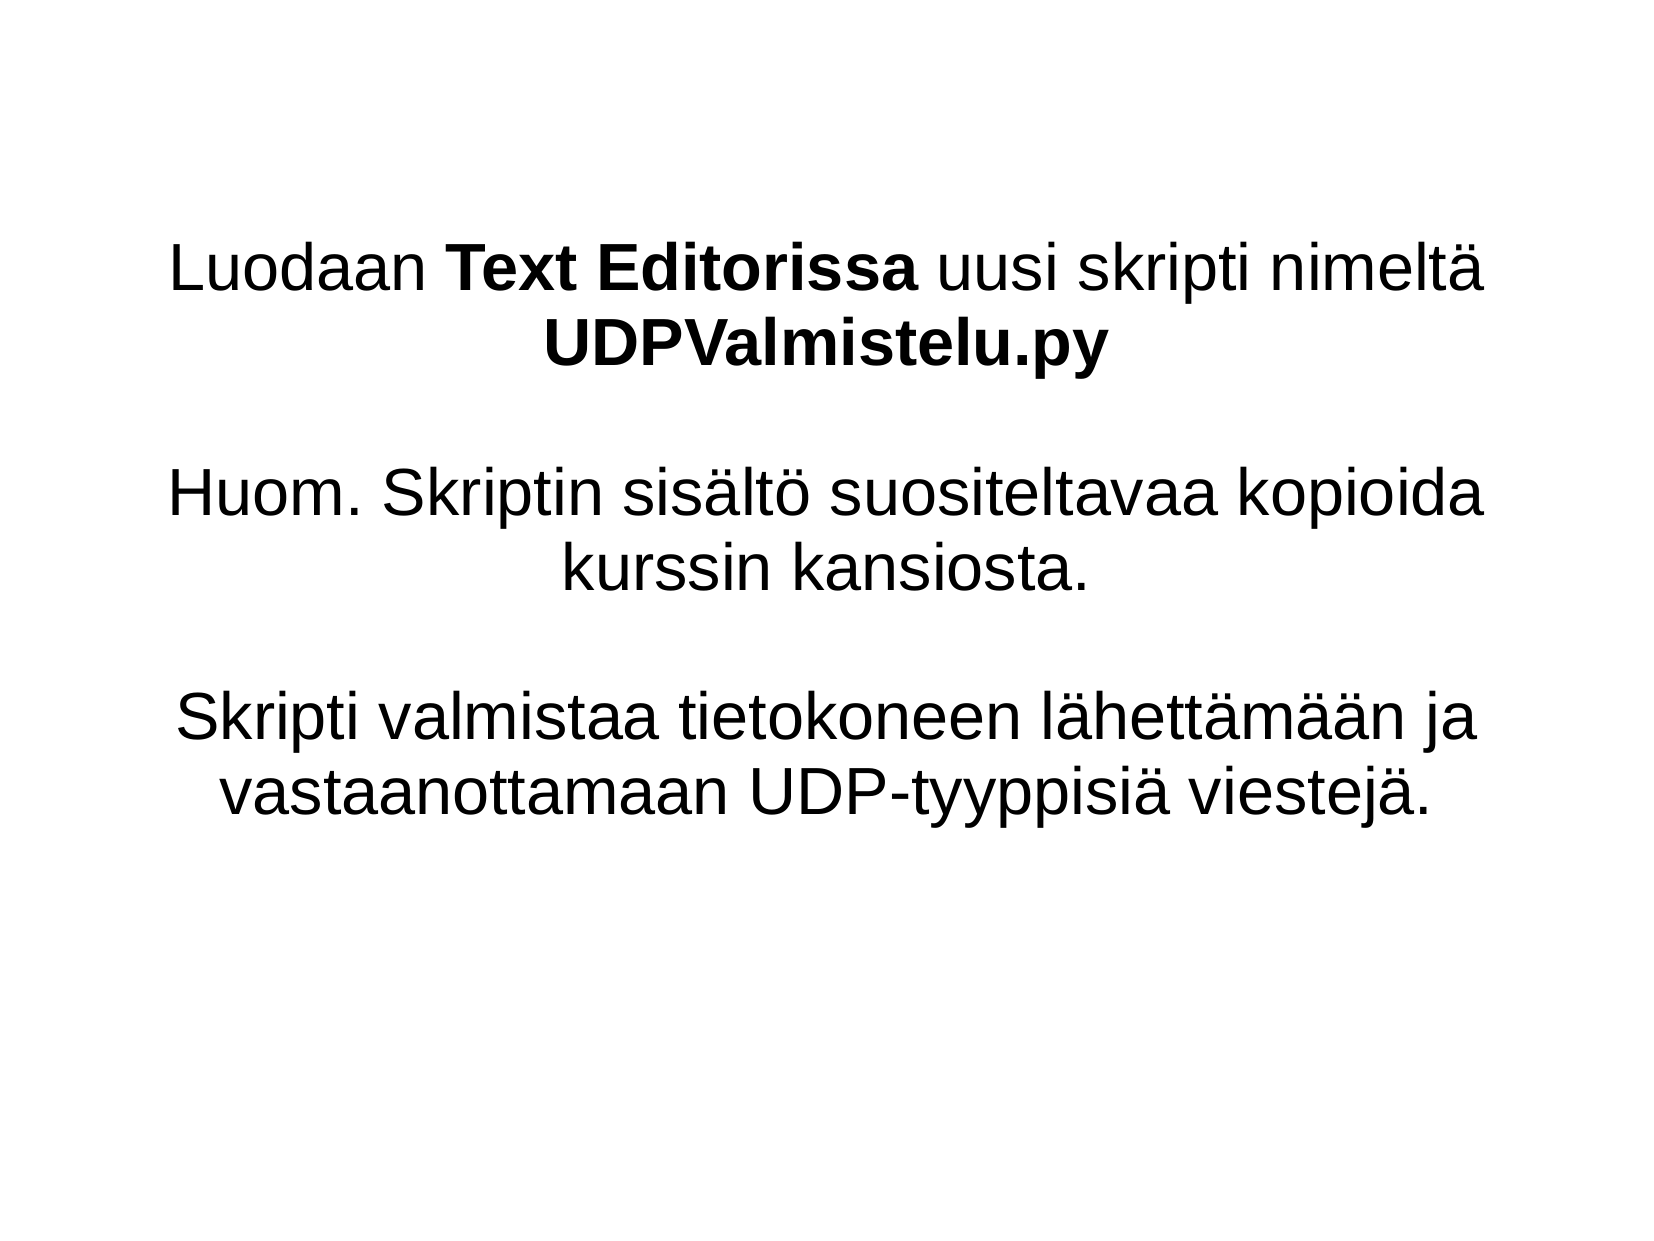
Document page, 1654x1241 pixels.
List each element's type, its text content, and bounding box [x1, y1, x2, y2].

subtitle Luodaan Text Editorissa uusi skripti nimeltä UDPValmistelu.py Huom. Skriptin sisältö suositeltavaa kopioida kurssin kansiosta. Skripti valmistaa tietokoneen lähettämään ja vastaanottamaan UDP-tyyppisiä viestejä. [82, 49, 1571, 1010]
